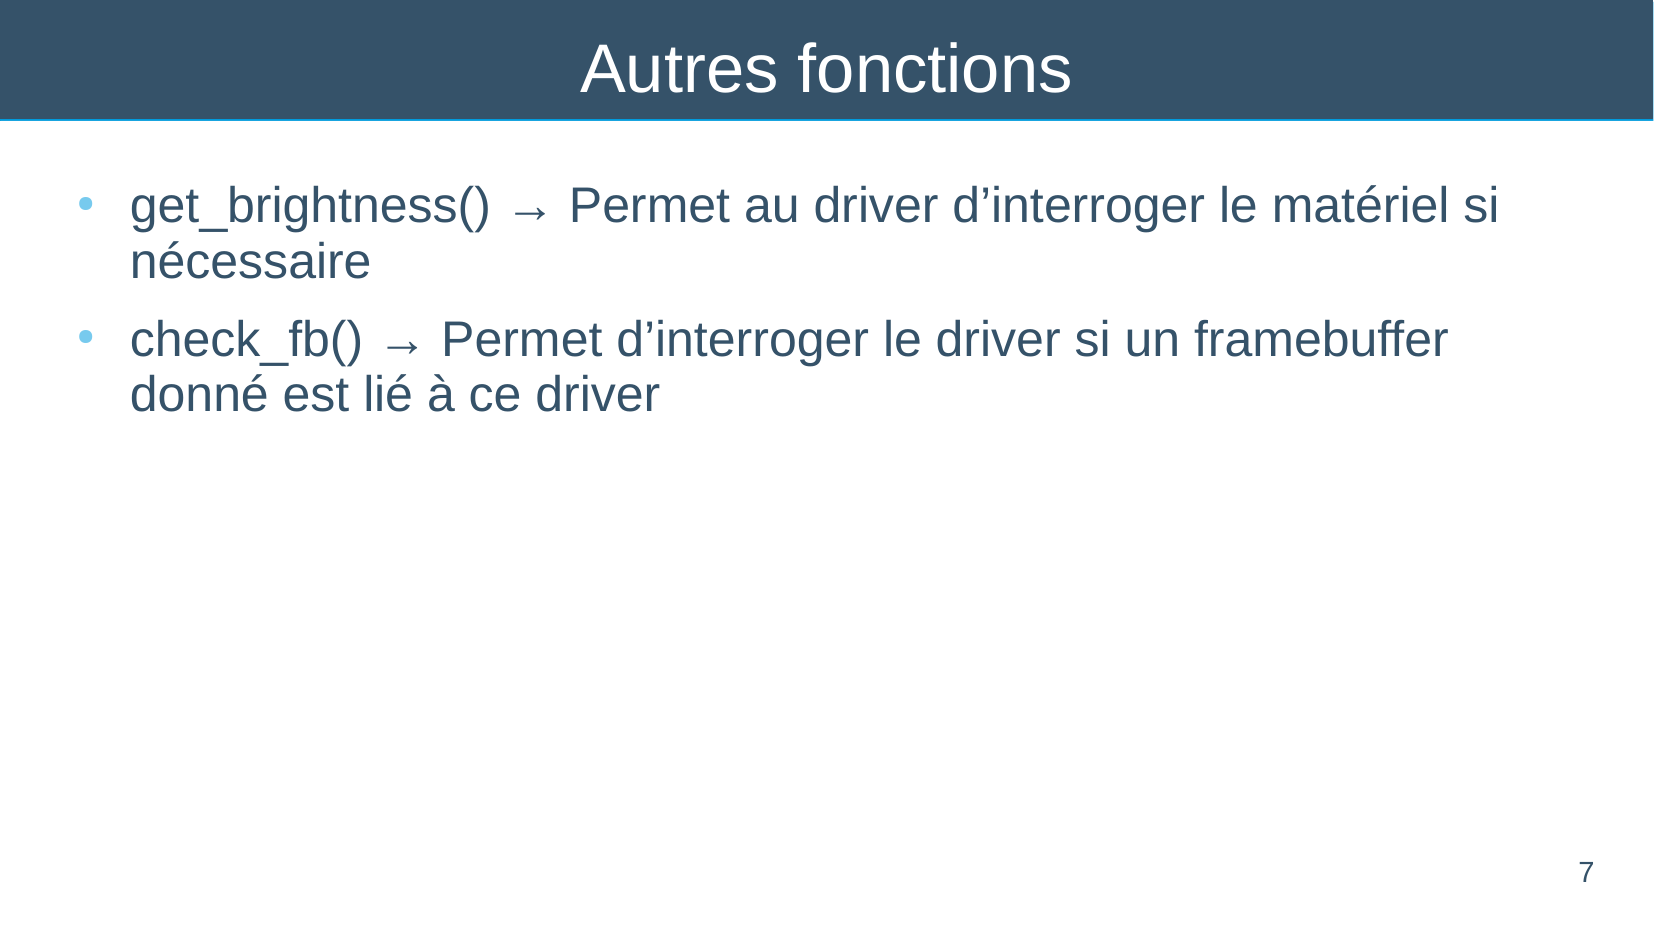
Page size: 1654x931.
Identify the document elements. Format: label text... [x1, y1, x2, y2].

title Autres fonctions [59, 29, 1595, 108]
list get_brightness() → Permet au driver d’interroger le matériel si nécessaire check_fb() → Permet d’interroger le driver si un framebuffer donné est lié à ce driver [59, 177, 1595, 768]
